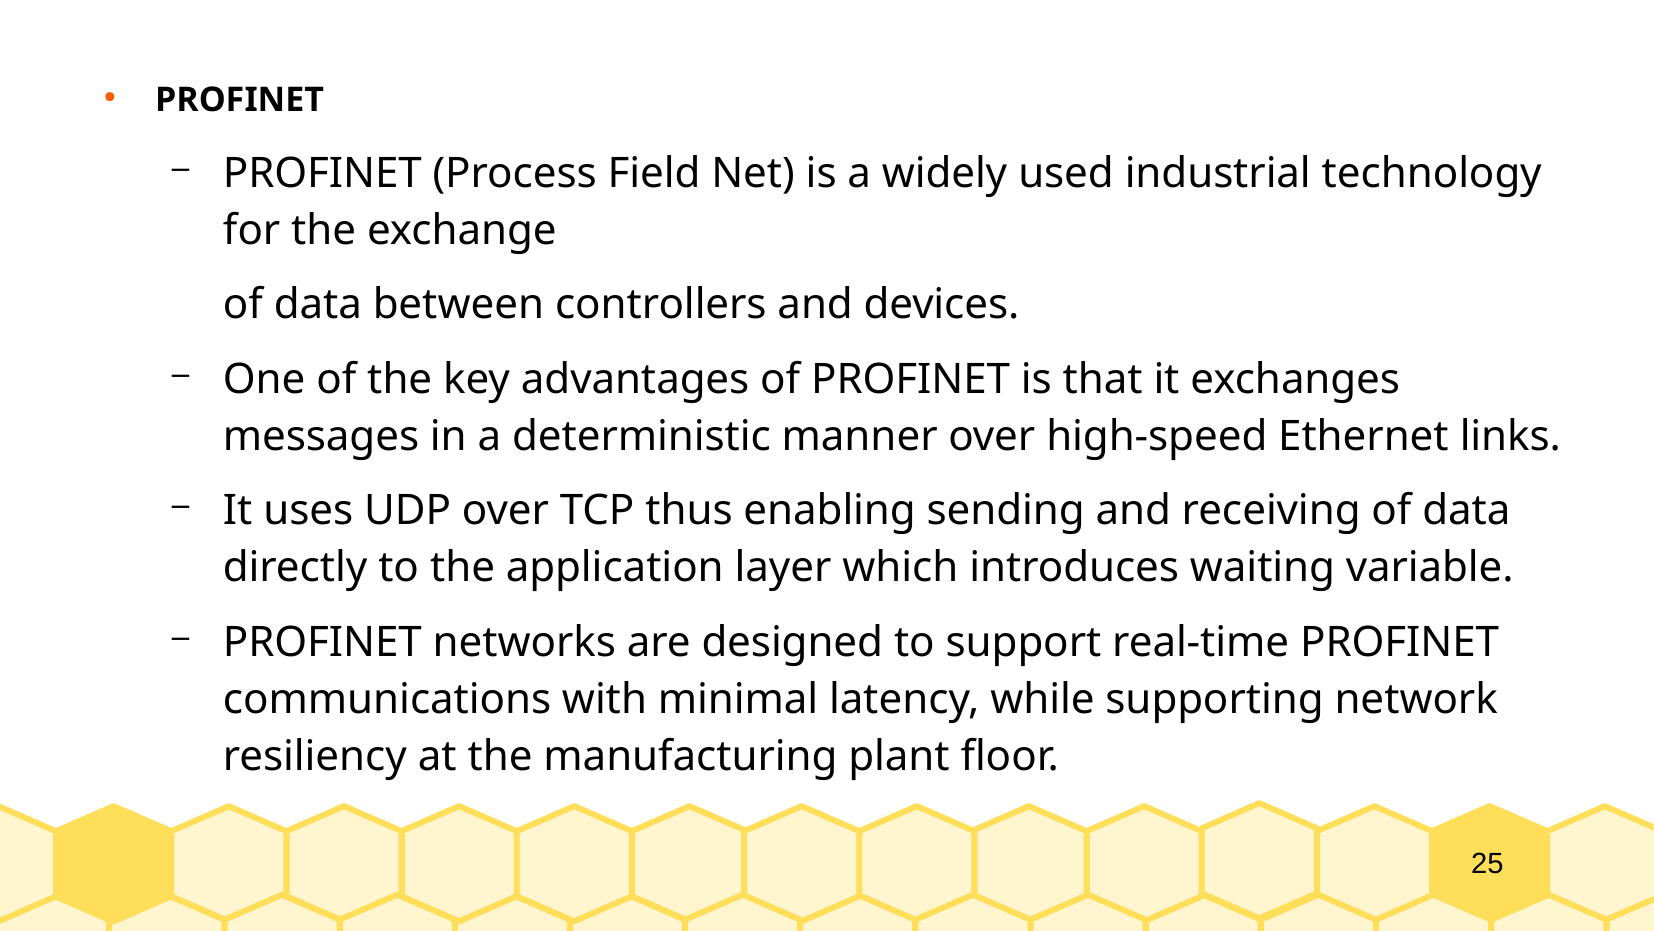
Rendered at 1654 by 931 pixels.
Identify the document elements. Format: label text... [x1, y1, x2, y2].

list PROFINET PROFINET (Process Field Net) is a widely used industrial technology for the exchange of data between controllers and devices. One of the key advantages of PROFINET is that it exchanges messages in a deterministic manner over high-speed Ethernet links. It uses UDP over TCP thus enabling sending and receiving of data directly to the application layer which introduces waiting variable. PROFINET networks are designed to support real-time PROFINET communications with minimal latency, while supporting network resiliency at the manufacturing plant floor. [86, 75, 1576, 826]
